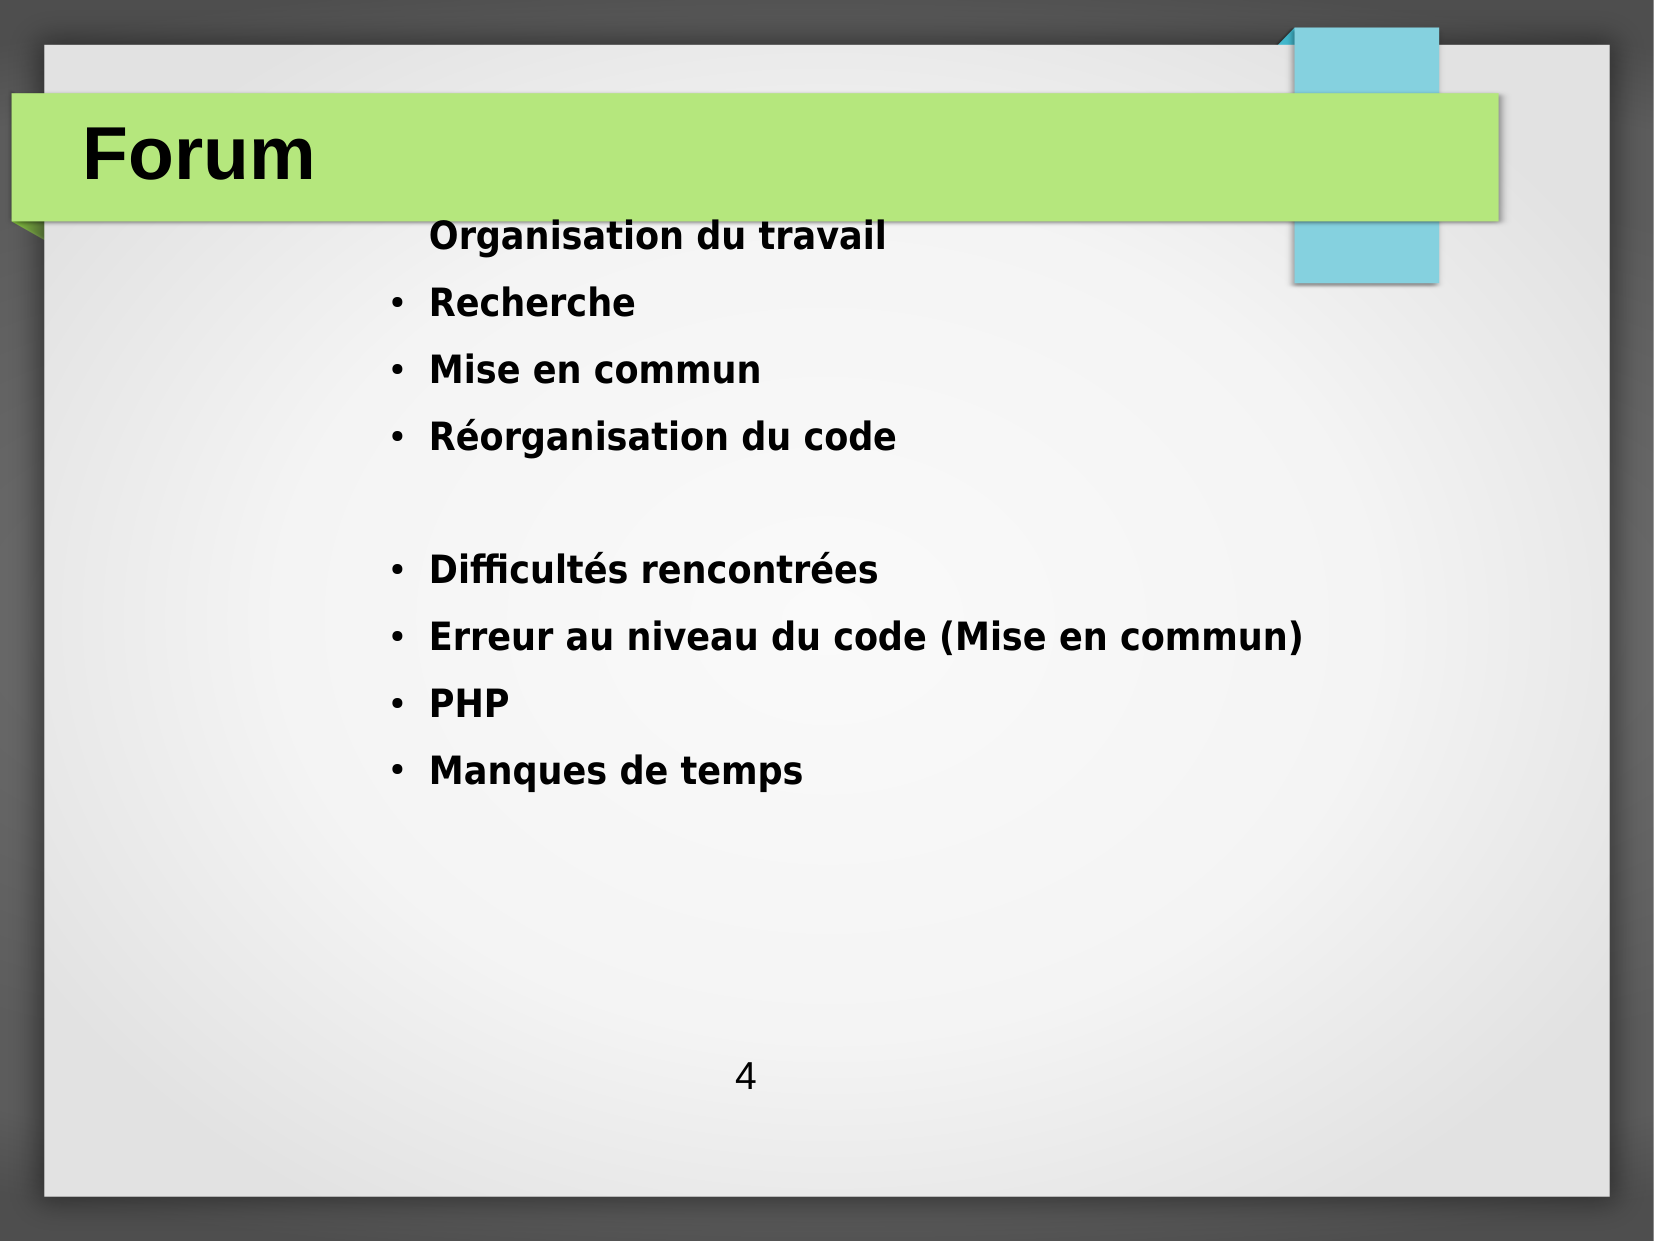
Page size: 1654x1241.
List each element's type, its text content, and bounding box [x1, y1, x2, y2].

title Forum [82, 94, 1264, 213]
picture [0, 0, 1654, 1241]
list Organisation du travail Recherche Mise en commun Réorganisation du code Difficultés rencontrées Erreur au niveau du code (Mise en commun) PHP Manques de temps 4 [377, 213, 1489, 1099]
